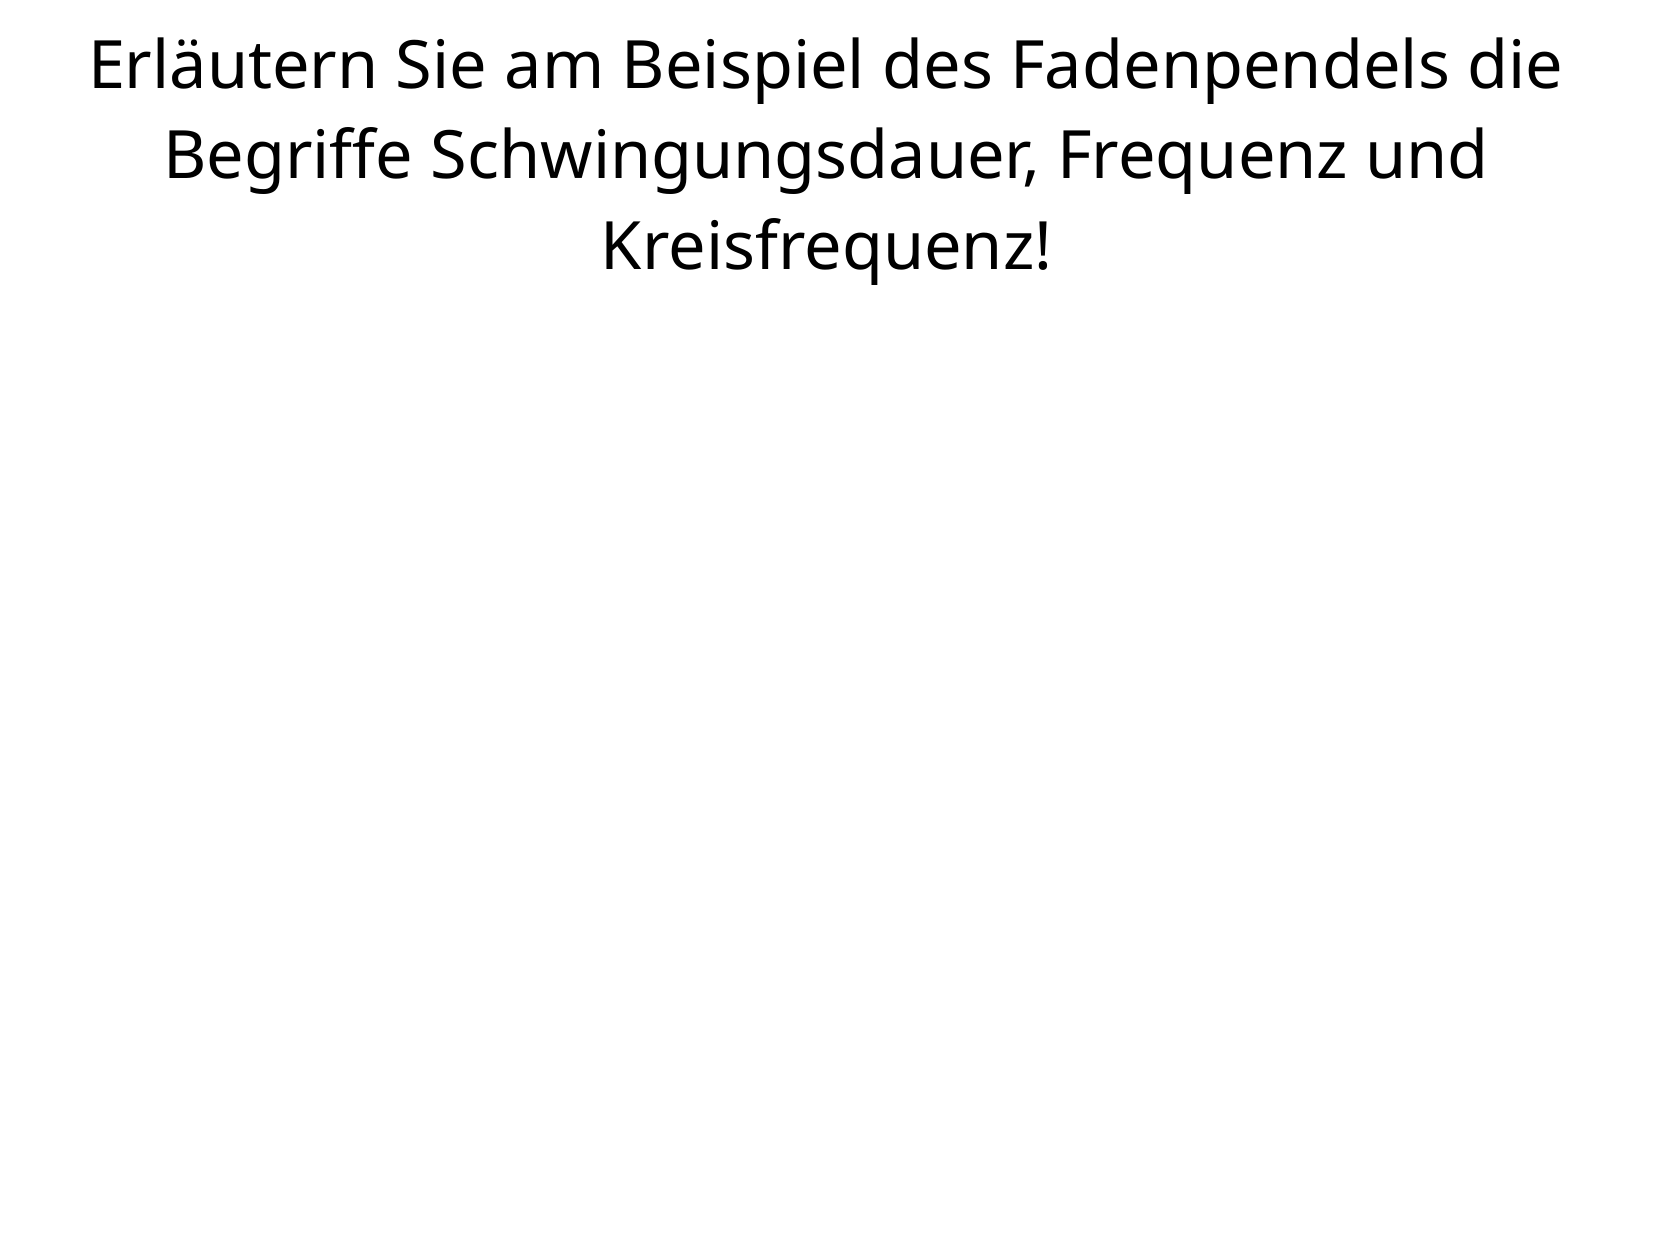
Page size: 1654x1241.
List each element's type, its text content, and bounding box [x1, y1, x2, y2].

title Erläutern Sie am Beispiel des Fadenpendels die Begriffe Schwingungsdauer, Frequenz und Kreisfrequenz! [82, 19, 1571, 287]
